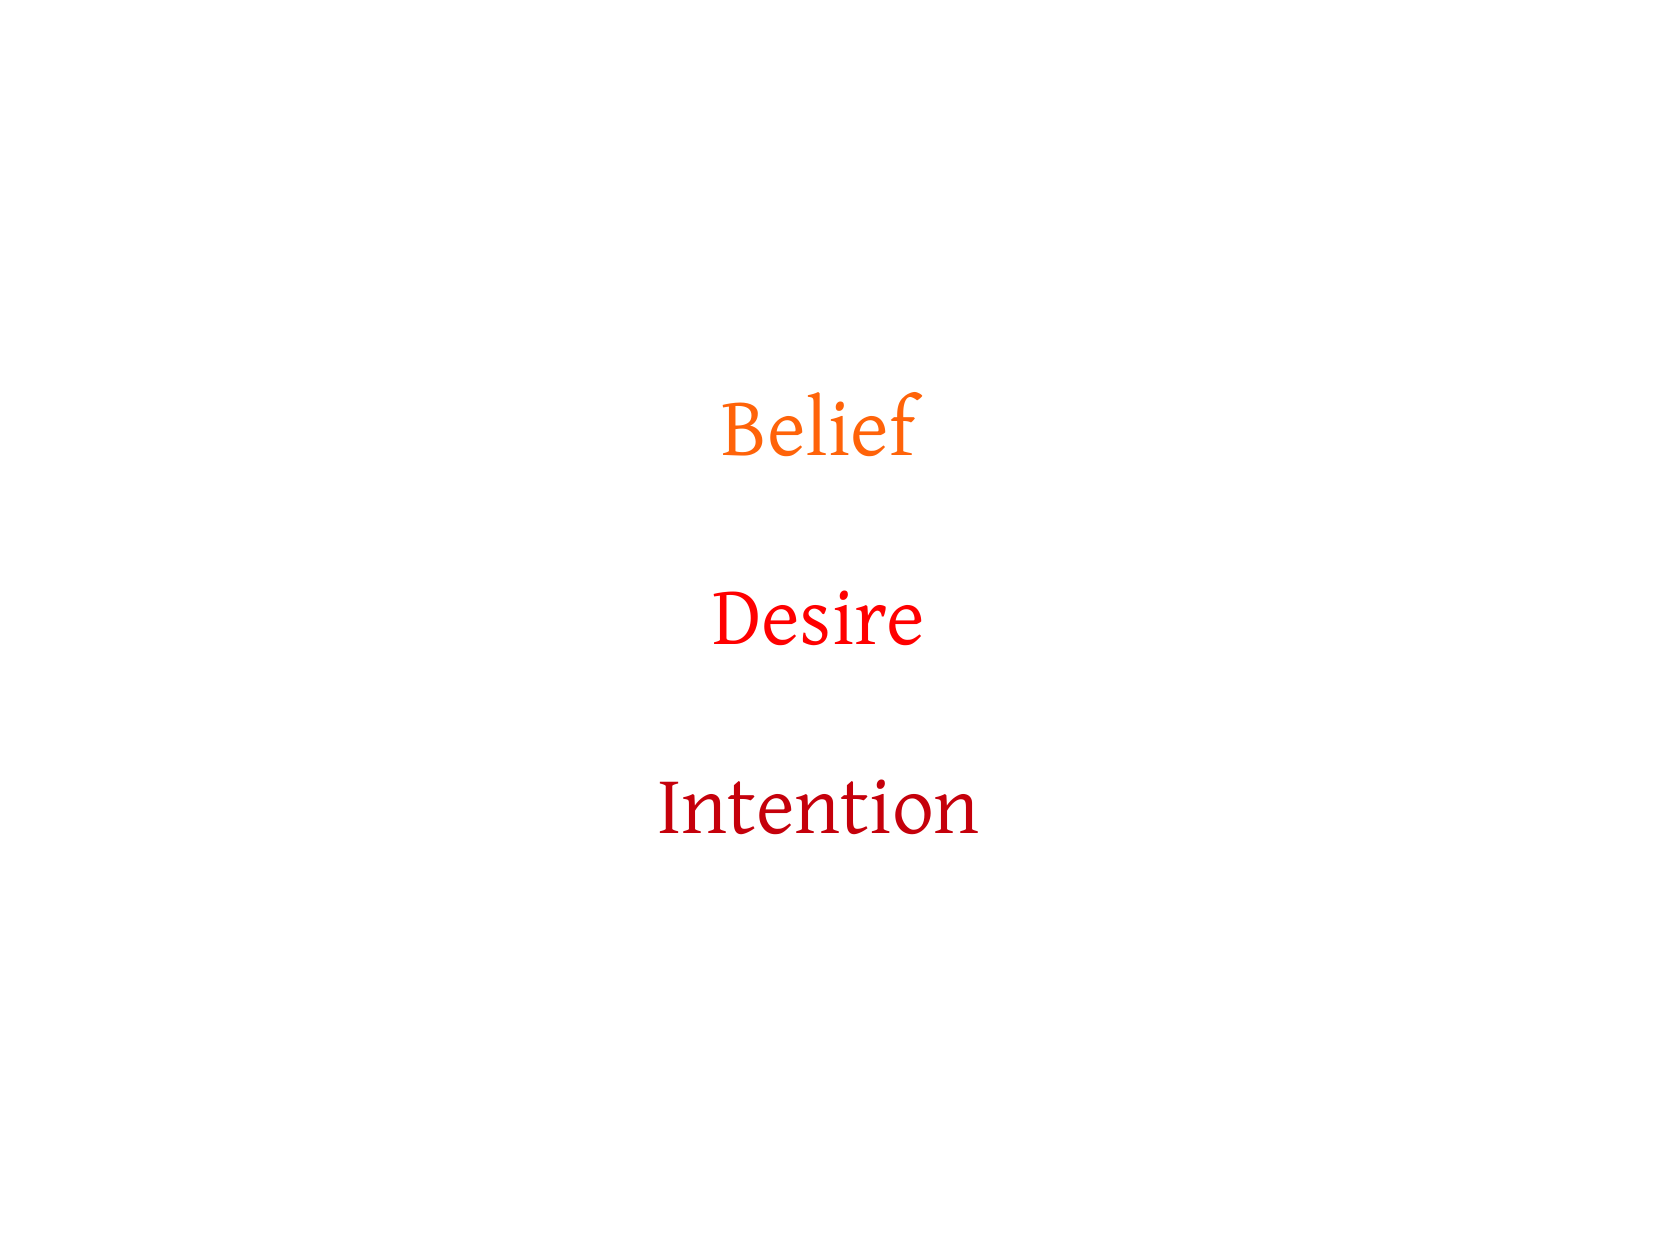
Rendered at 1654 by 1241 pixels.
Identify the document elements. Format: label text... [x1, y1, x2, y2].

text_box Belief Desire Intention [642, 376, 1012, 864]
